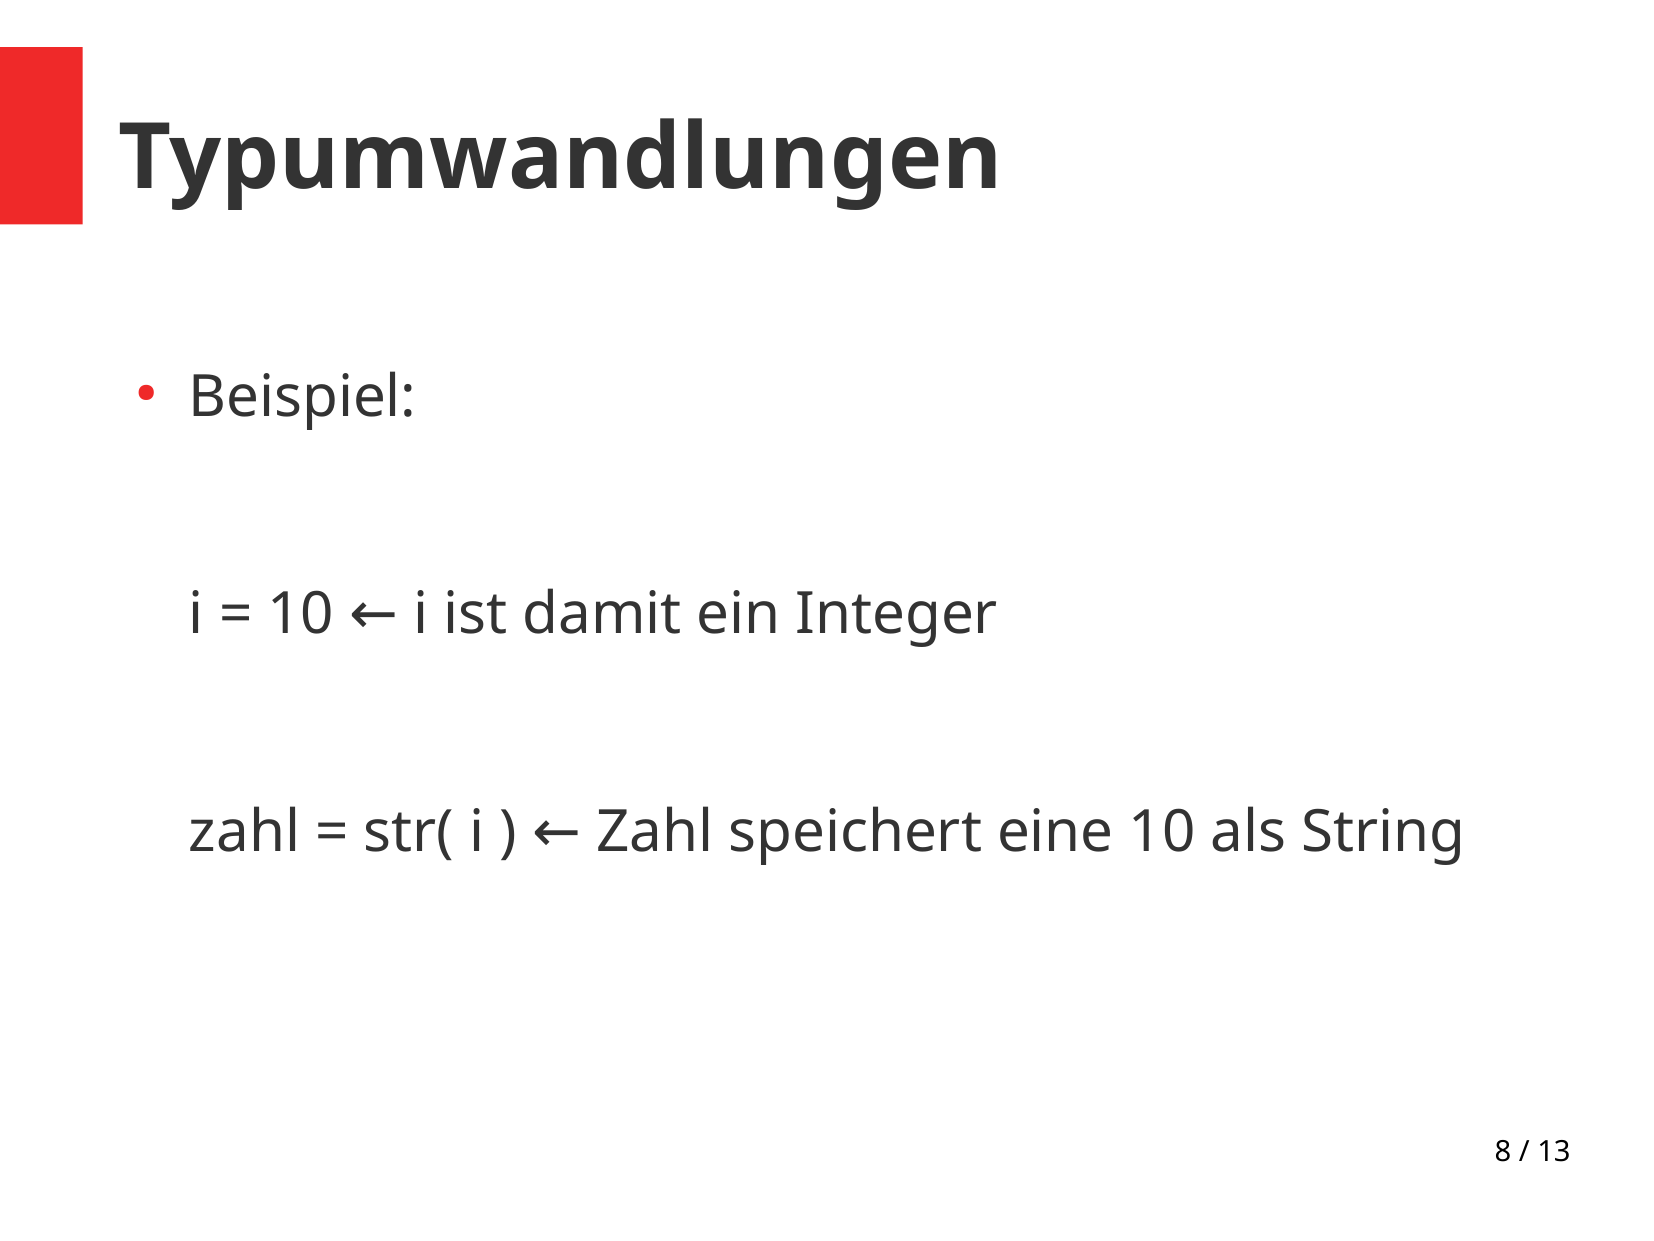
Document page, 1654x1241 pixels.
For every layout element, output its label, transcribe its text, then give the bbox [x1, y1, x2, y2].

list Beispiel: i = 10 ← i ist damit ein Integer zahl = str( i ) ← Zahl speichert eine 10 als String [118, 354, 1536, 1074]
title Typumwandlungen [118, 49, 1571, 257]
